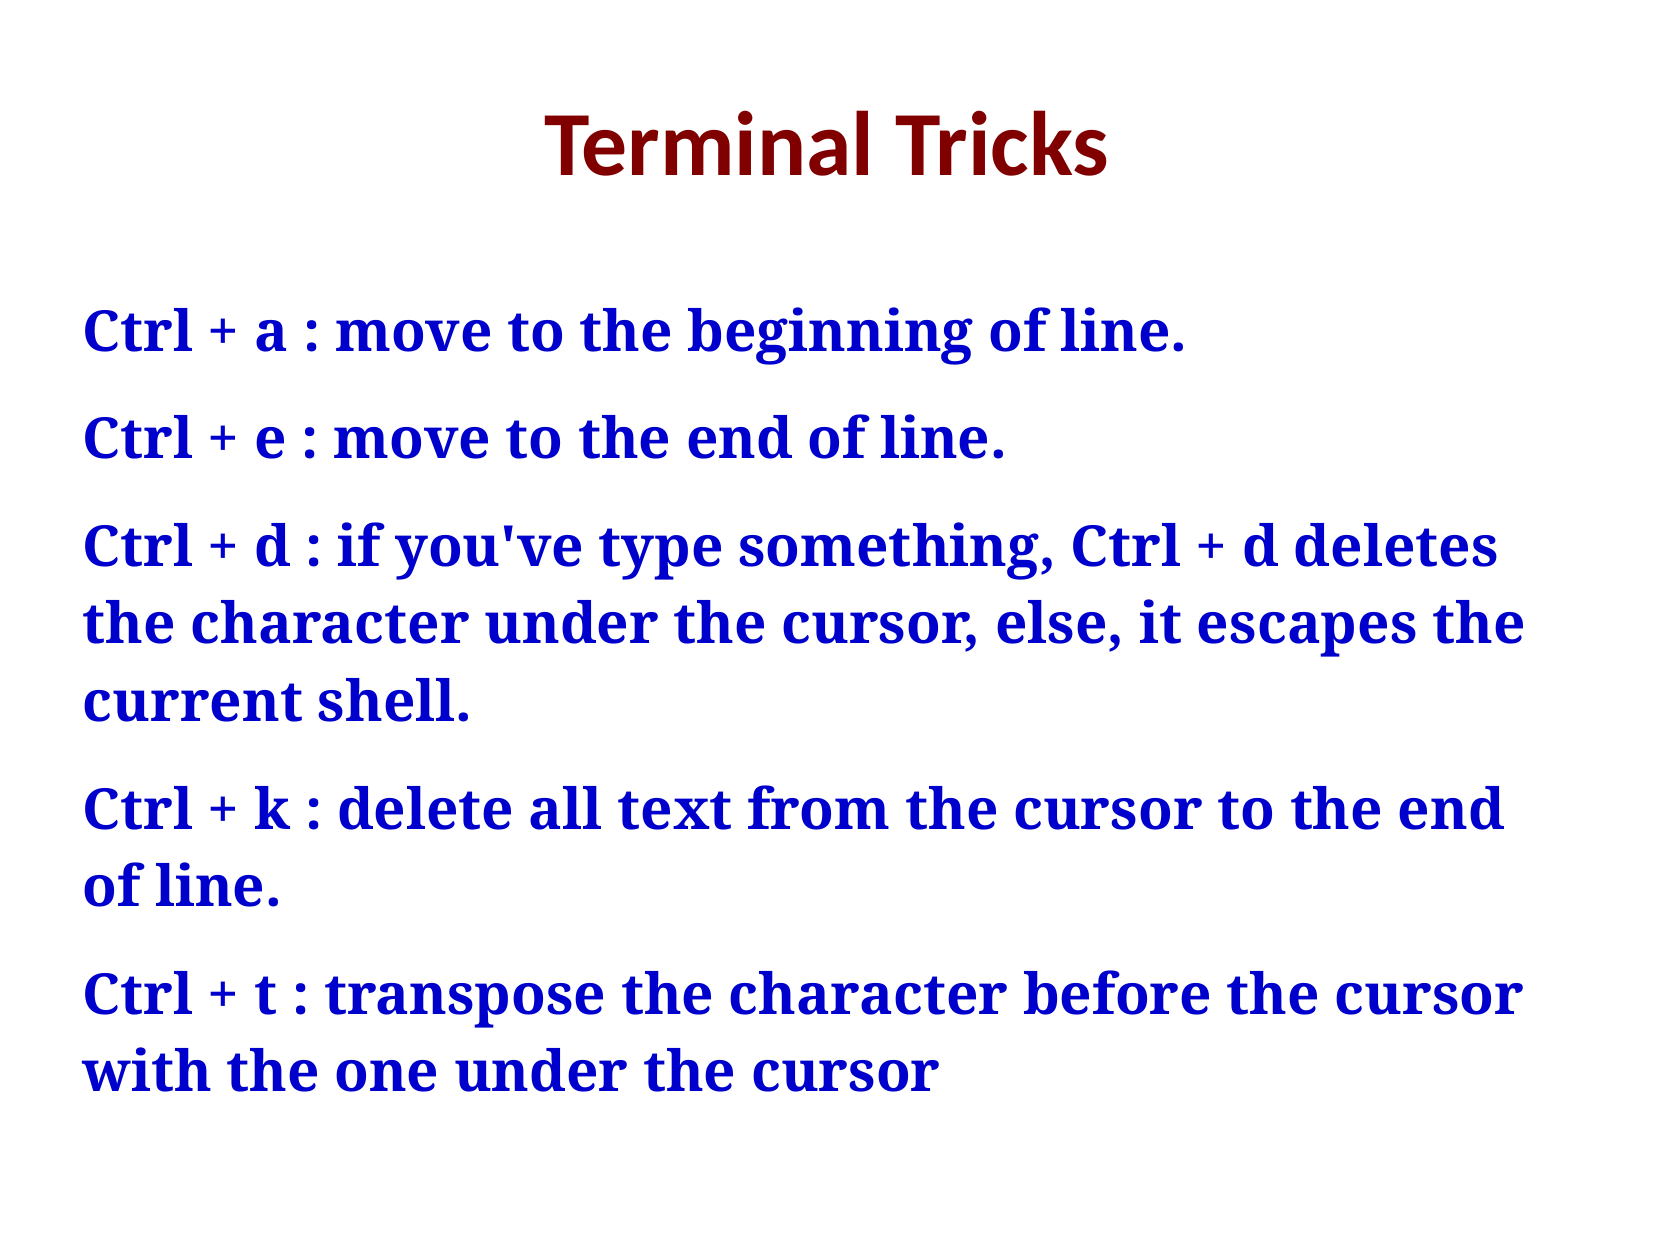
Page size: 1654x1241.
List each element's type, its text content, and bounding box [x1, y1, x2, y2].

list Ctrl + a : move to the beginning of line. Ctrl + e : move to the end of line. Ctrl + d : if you've type something, Ctrl + d deletes the character under the cursor, else, it escapes the current shell. Ctrl + k : delete all text from the cursor to the end of line. Ctrl + t : transpose the character before the cursor with the one under the cursor [82, 290, 1571, 1109]
title Terminal Tricks [82, 49, 1571, 257]
